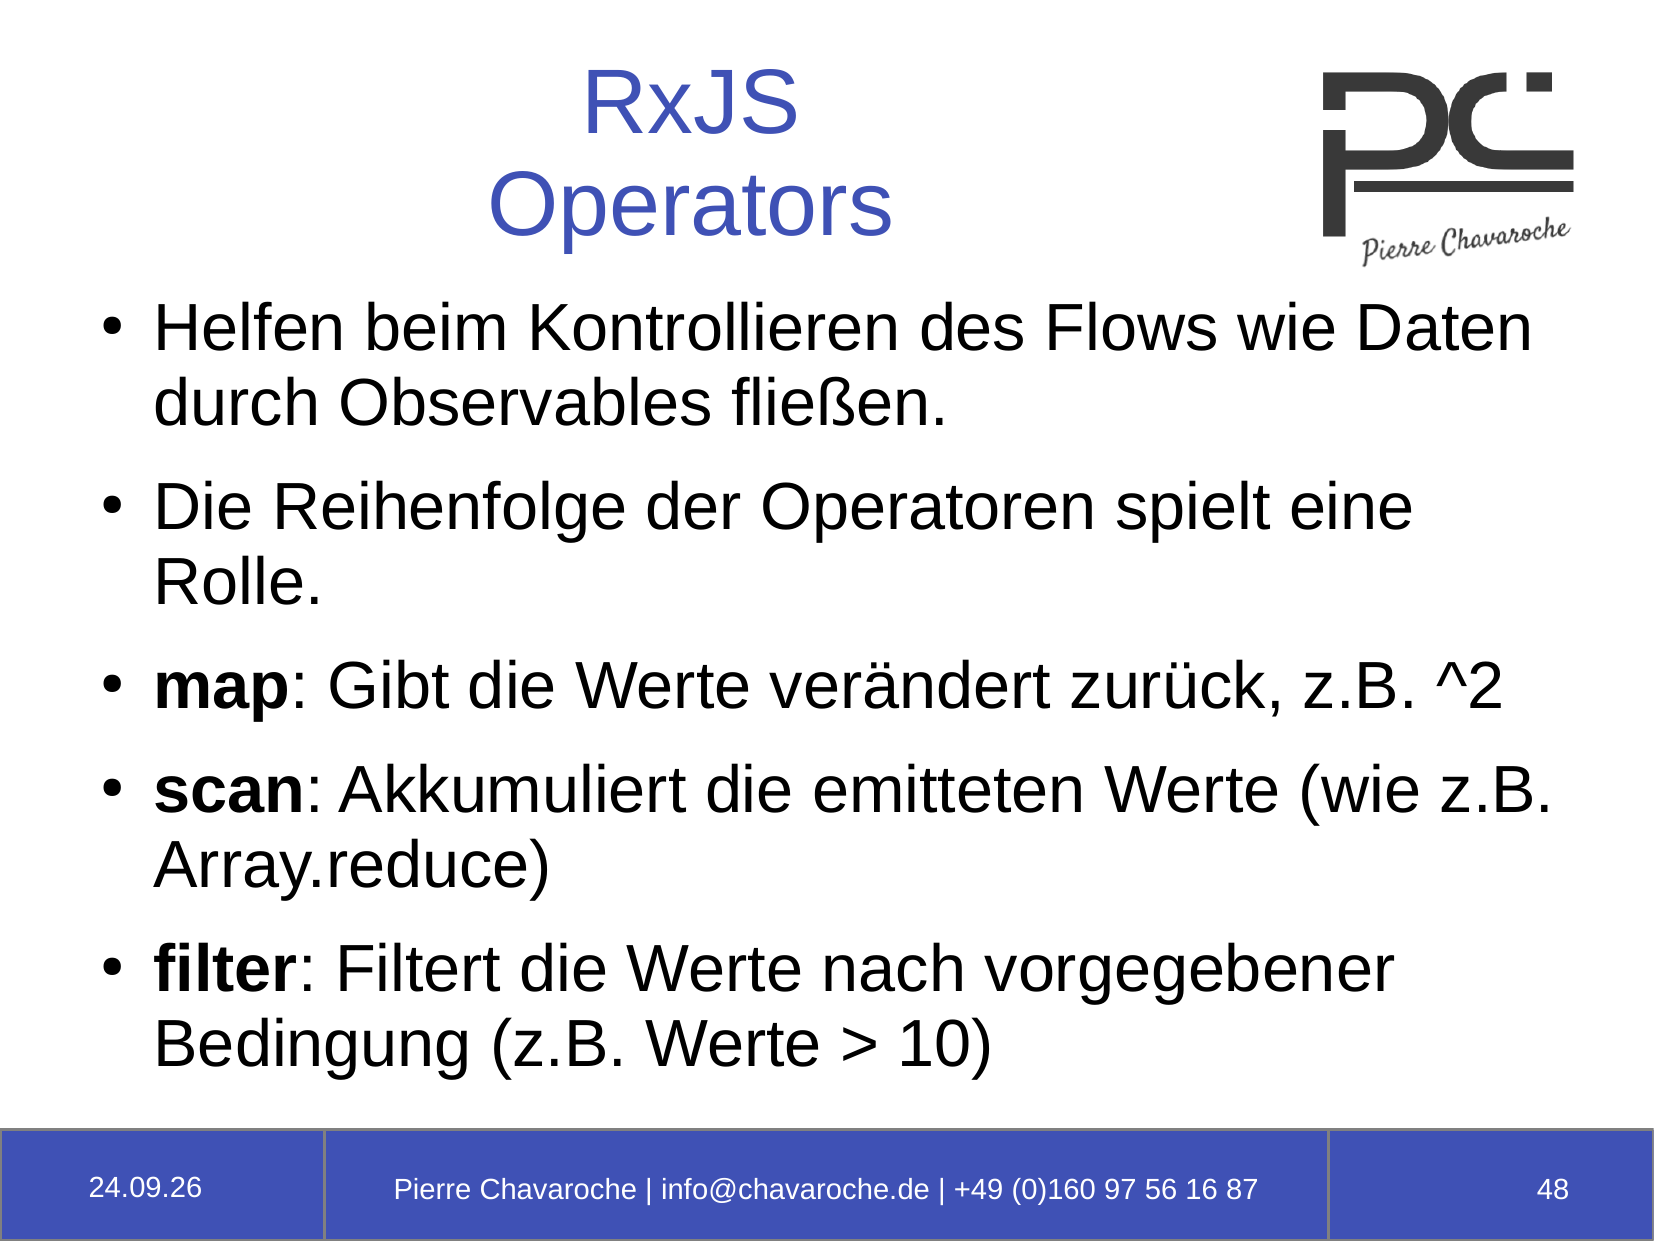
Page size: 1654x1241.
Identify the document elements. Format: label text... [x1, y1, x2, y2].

picture [1307, 29, 1589, 311]
title RxJS Operators [82, 49, 1300, 257]
list Helfen beim Kontrollieren des Flows wie Daten durch Observables fließen. Die Reihenfolge der Operatoren spielt eine Rolle. map: Gibt die Werte verändert zurück, z.B. ^2 scan: Akkumuliert die emitteten Werte (wie z.B. Array.reduce) filter: Filtert die Werte nach vorgegebener Bedingung (z.B. Werte > 10) [82, 290, 1571, 1109]
